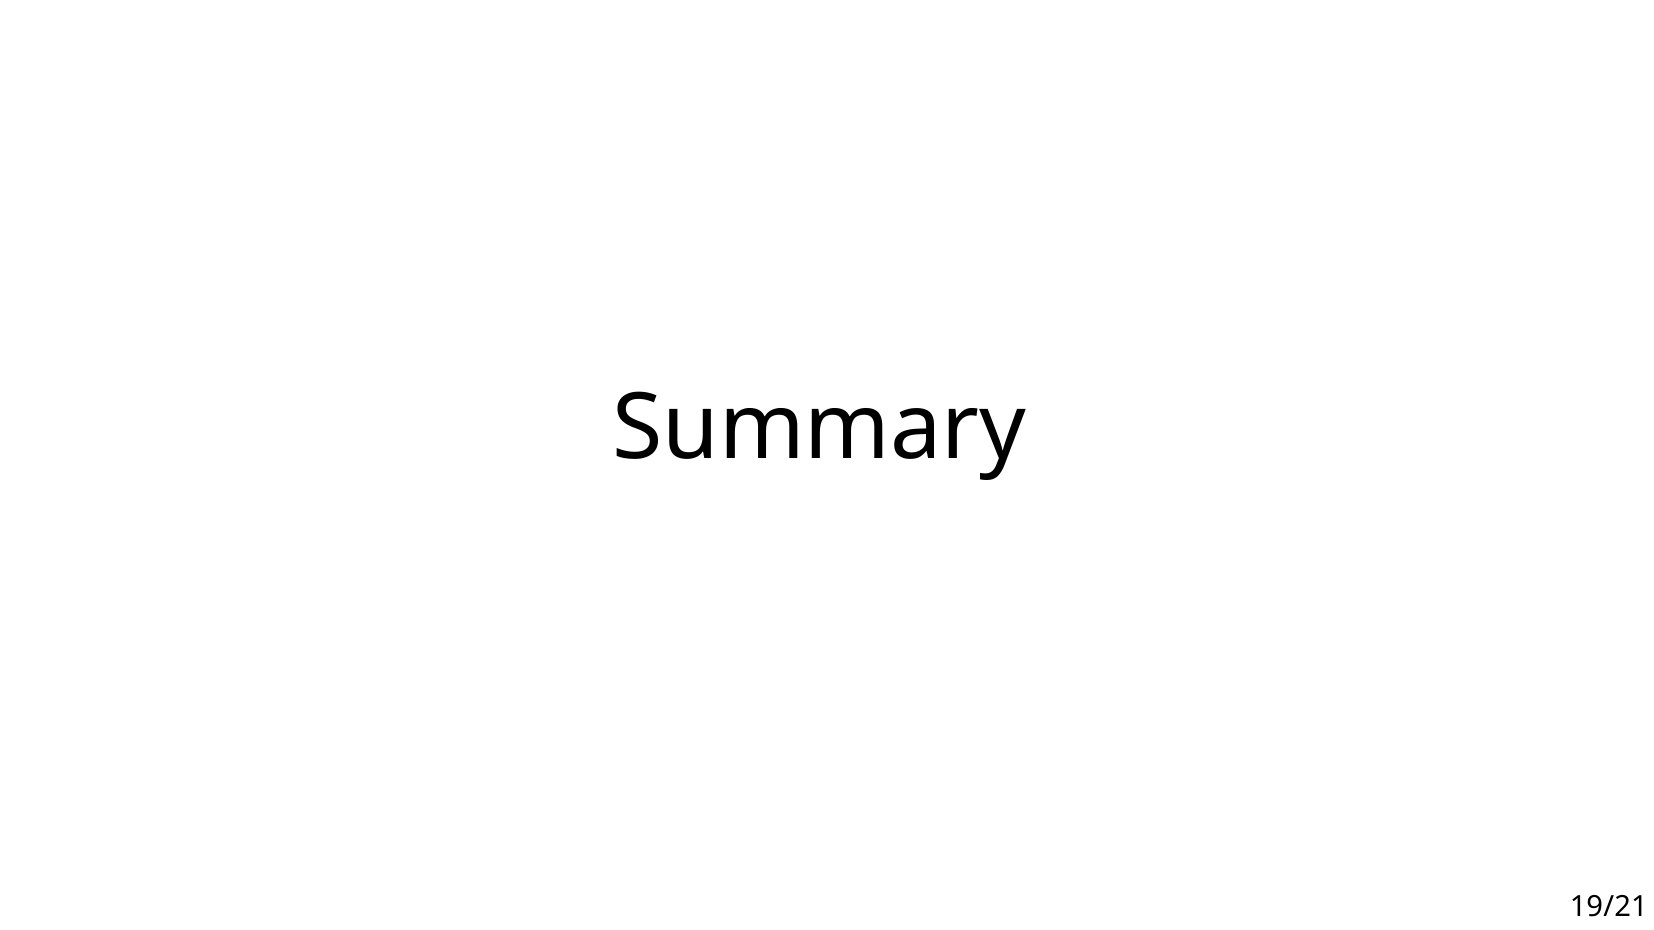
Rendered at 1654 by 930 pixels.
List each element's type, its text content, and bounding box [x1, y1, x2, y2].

title Summary [75, 344, 1564, 501]
